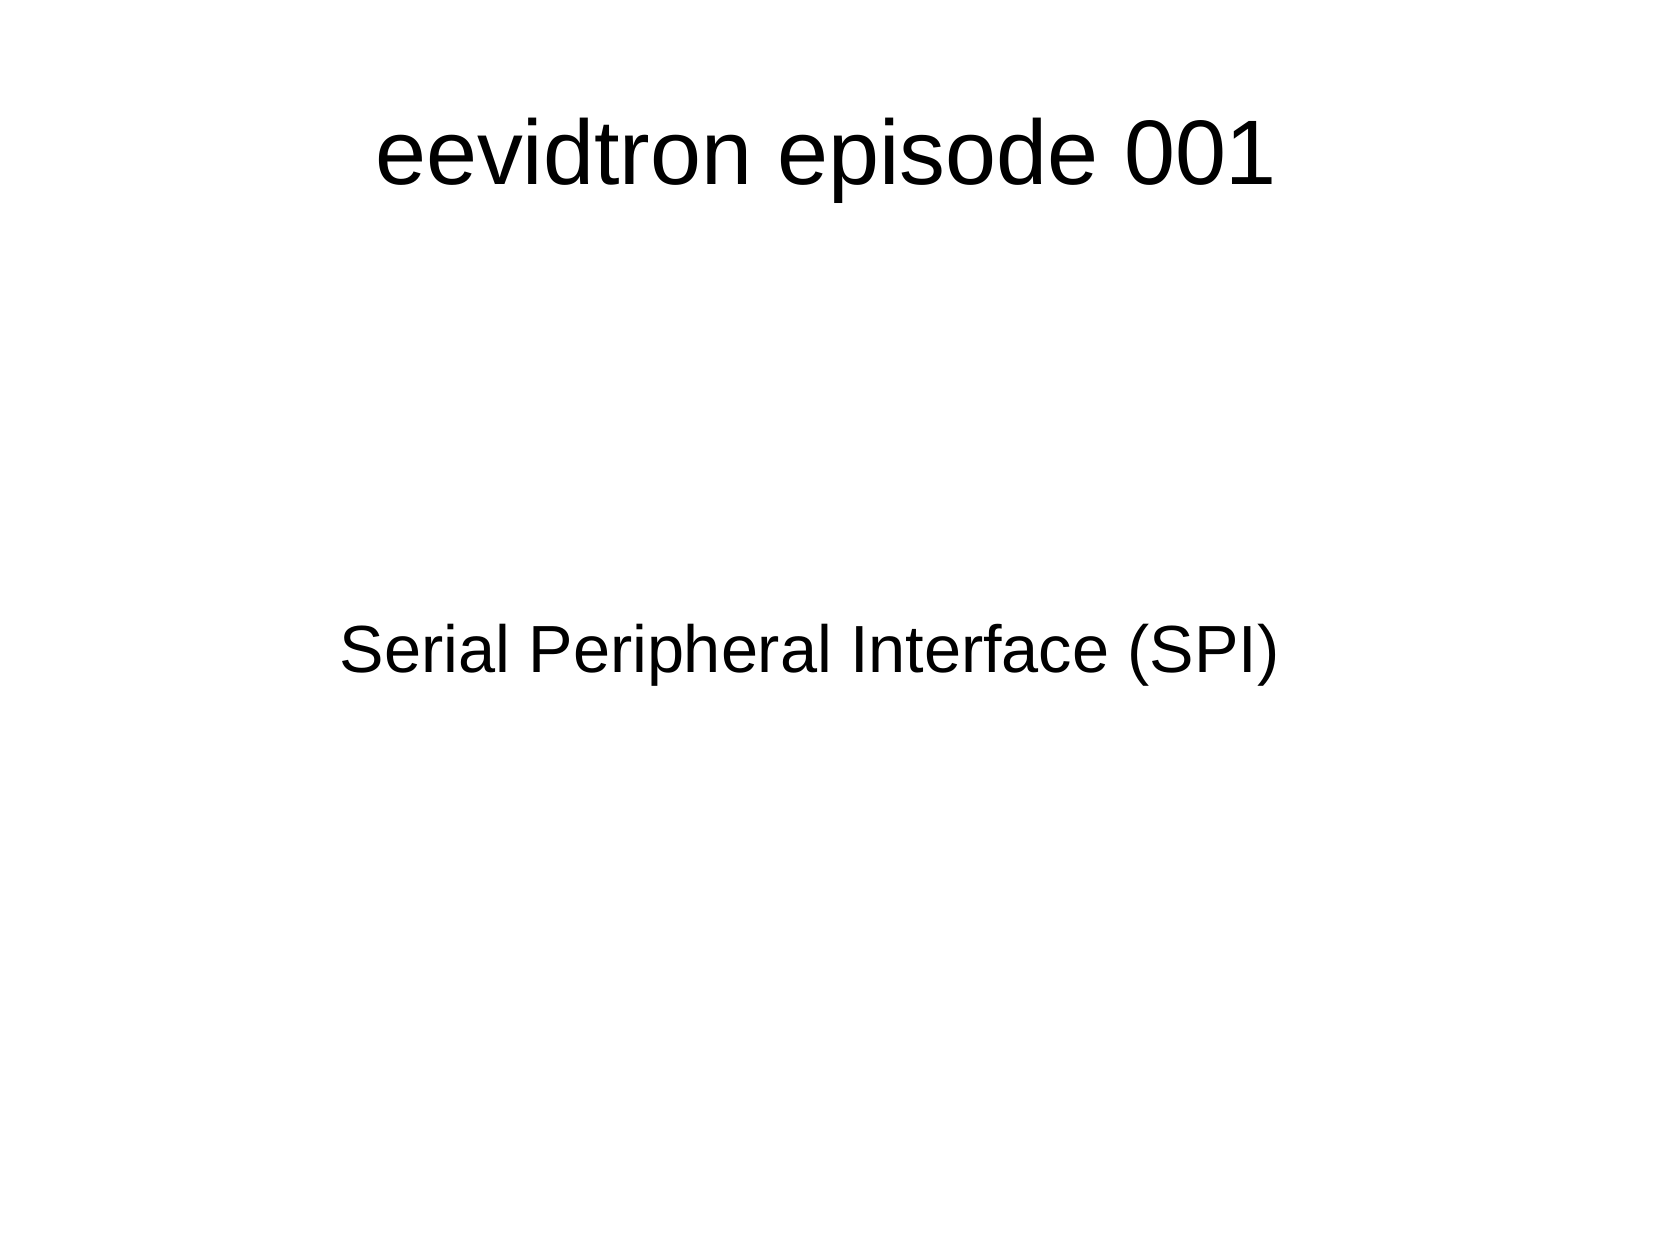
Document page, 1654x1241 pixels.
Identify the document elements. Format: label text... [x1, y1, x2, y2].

subtitle Serial Peripheral Interface (SPI) [82, 290, 1538, 1010]
title eevidtron episode 001 [82, 49, 1571, 257]
